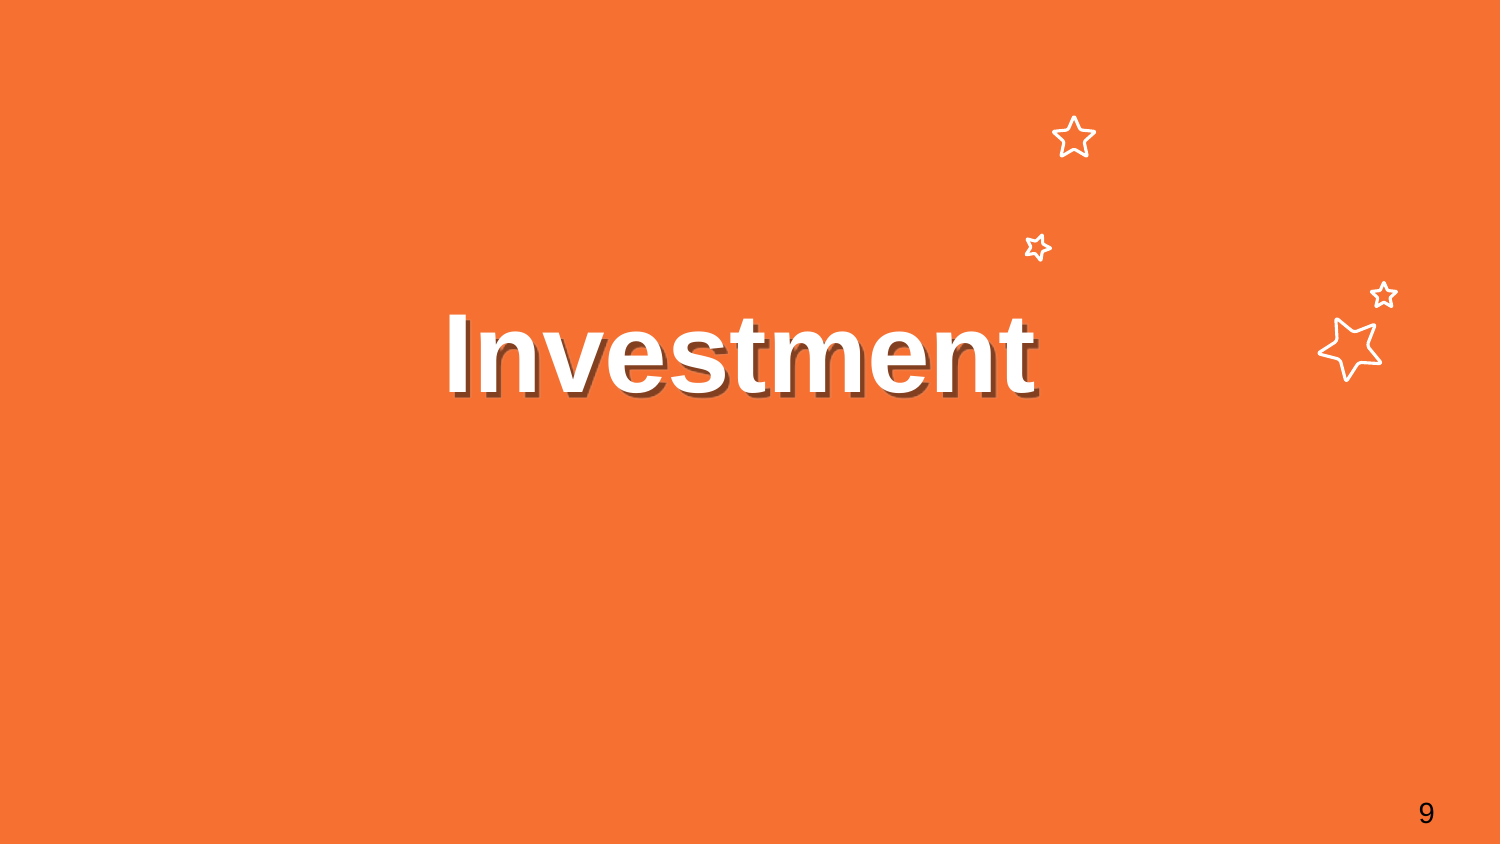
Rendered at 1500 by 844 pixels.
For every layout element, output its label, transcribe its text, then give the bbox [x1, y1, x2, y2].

slide_number <number> [1403, 779, 1494, 844]
text_box Investment [427, 283, 1073, 424]
